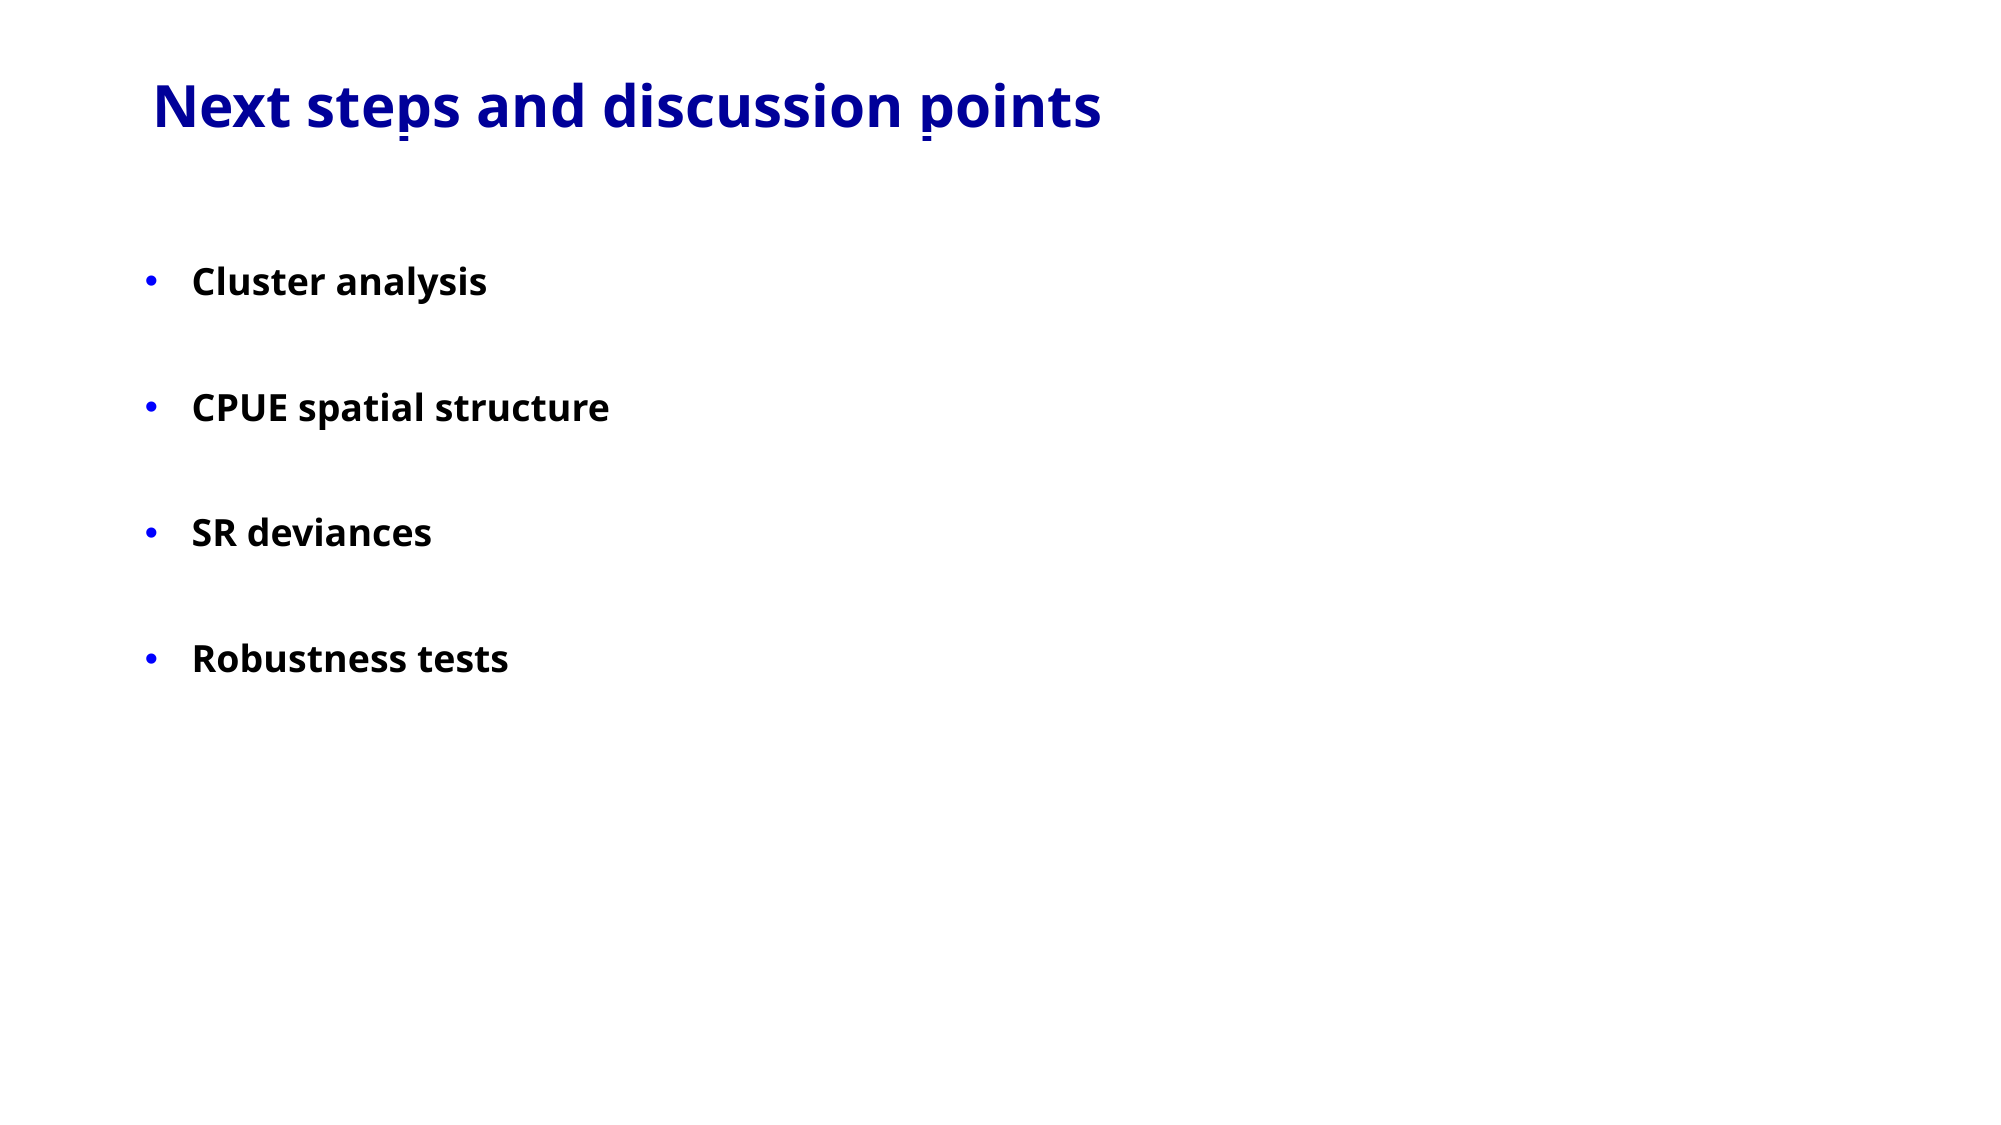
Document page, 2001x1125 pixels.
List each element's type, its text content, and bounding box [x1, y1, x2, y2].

text_box Cluster analysis CPUE spatial structure SR deviances Robustness tests [129, 248, 1796, 991]
text_box Next steps and discussion points [137, 0, 1863, 218]
